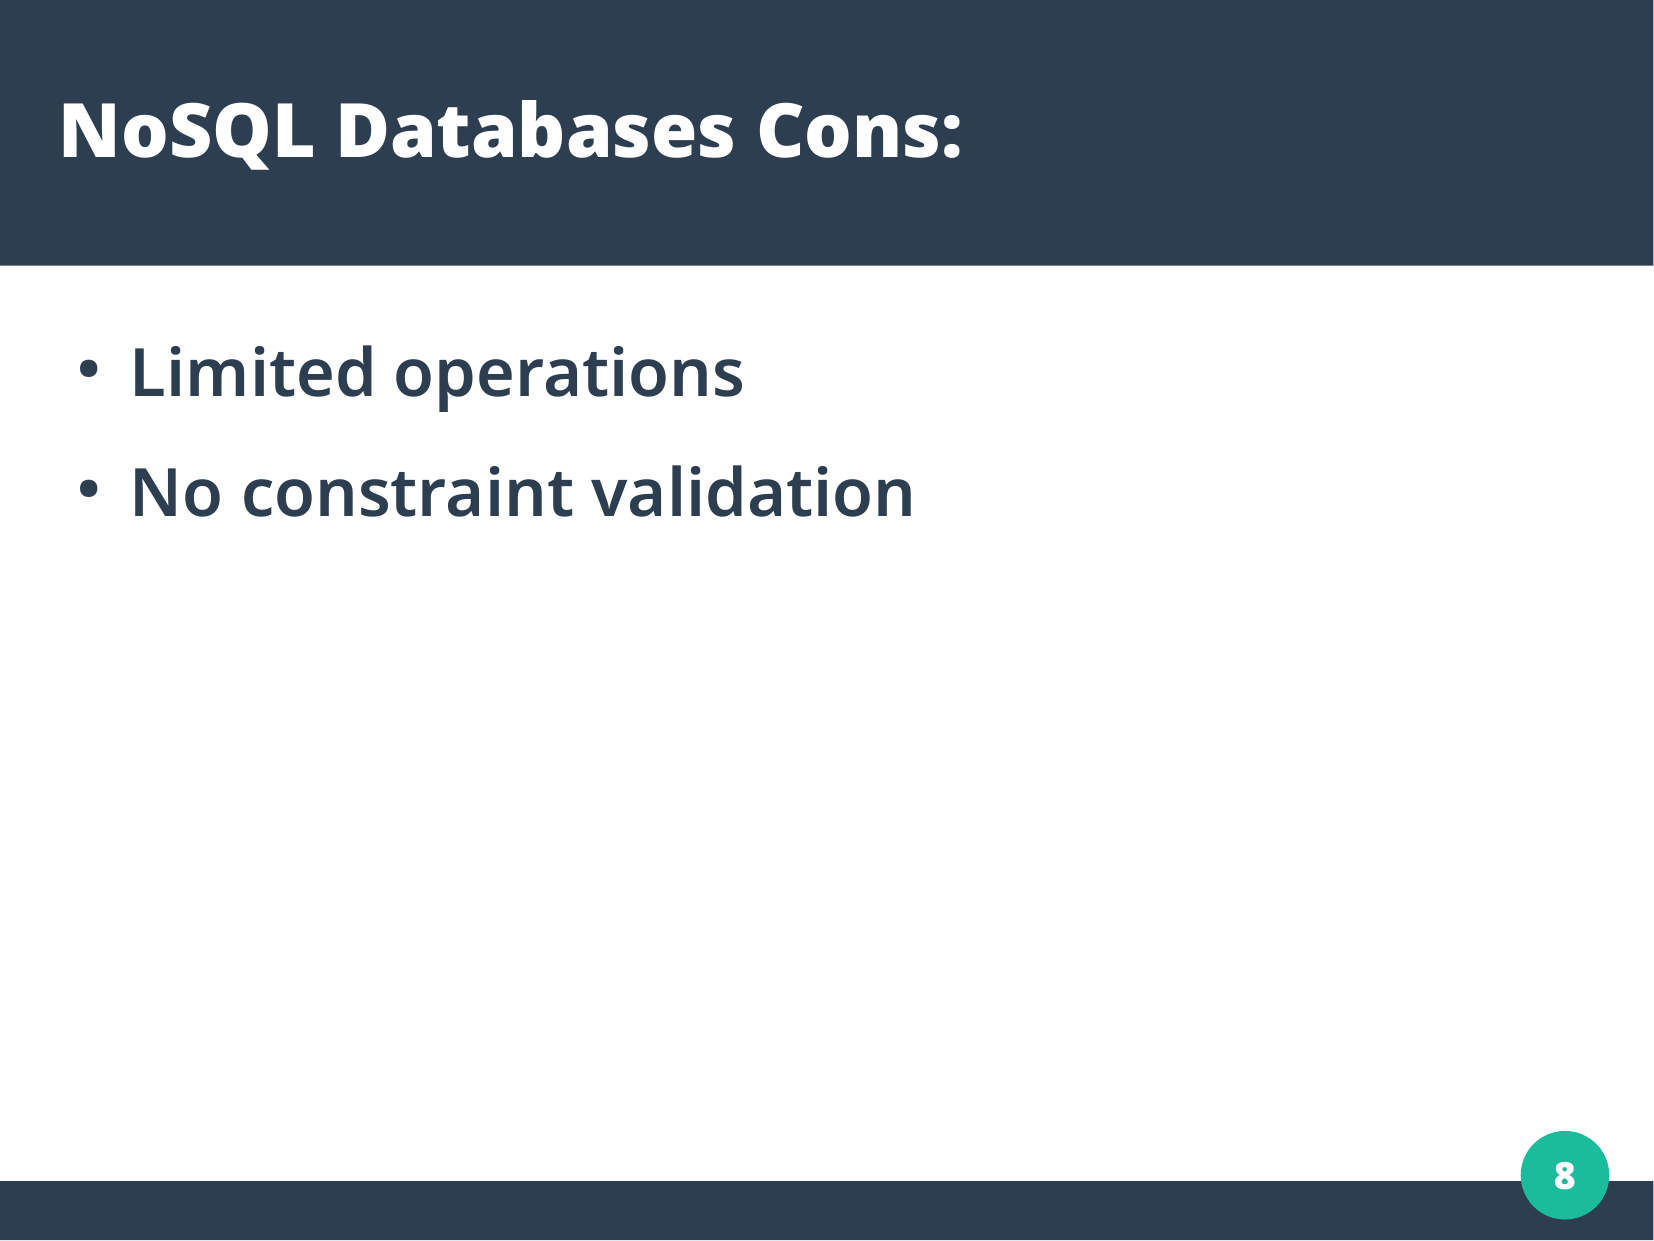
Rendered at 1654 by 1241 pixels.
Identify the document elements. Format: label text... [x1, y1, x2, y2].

title NoSQL Databases Cons: [59, 49, 1595, 207]
list Limited operations No constraint validation [59, 324, 1595, 1152]
